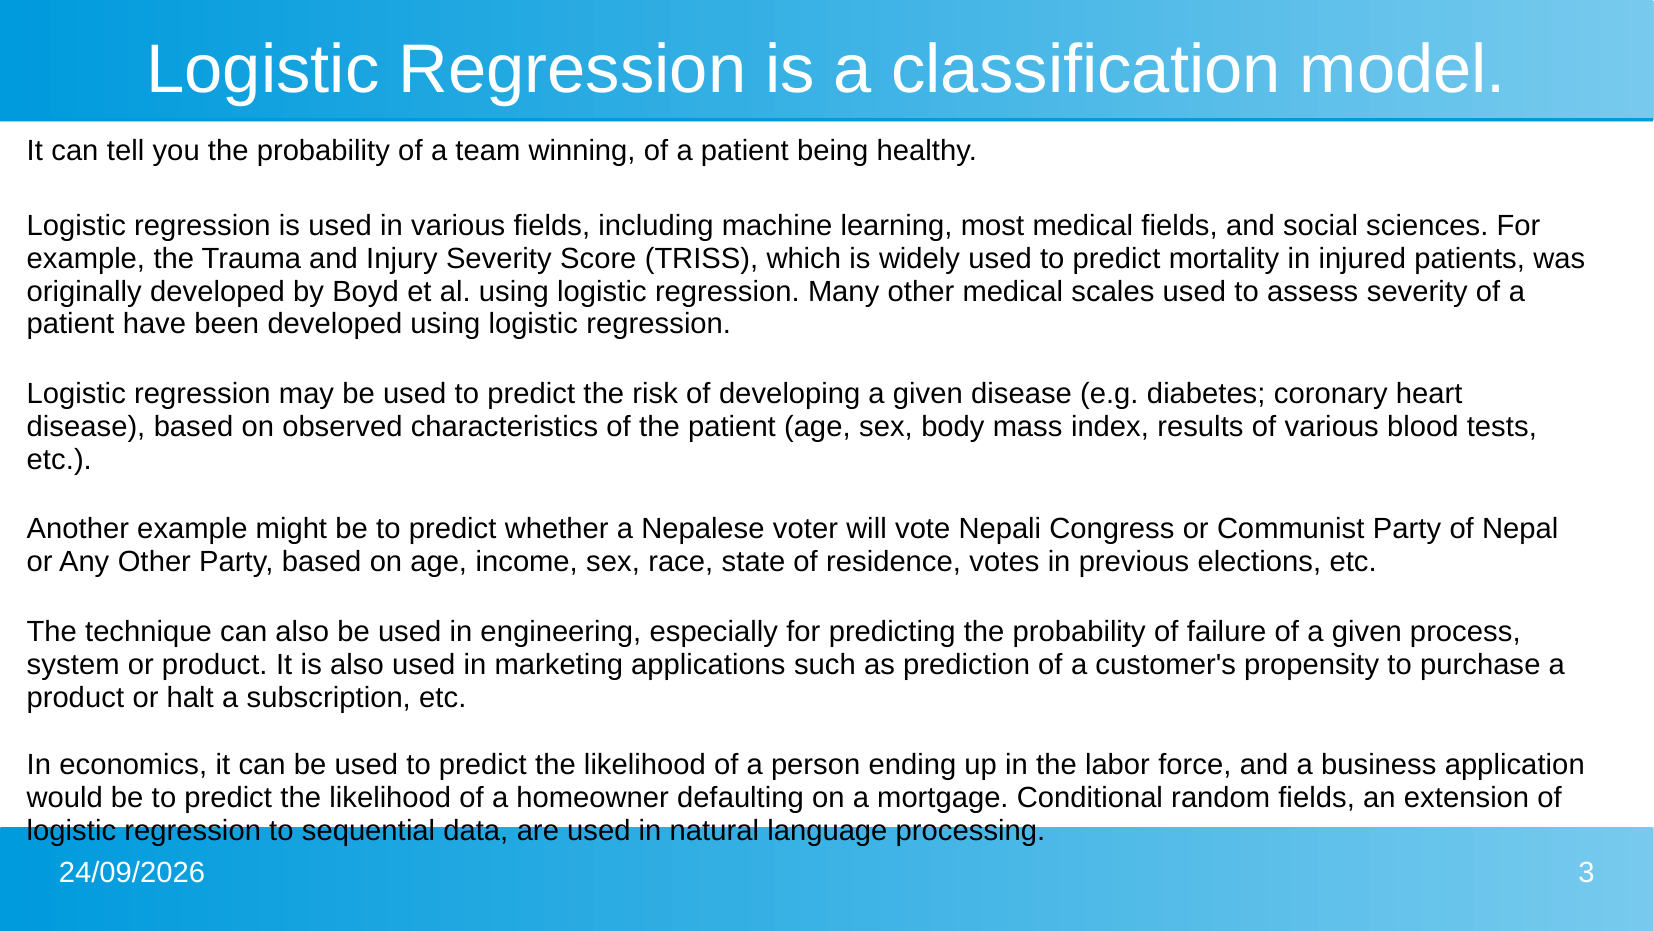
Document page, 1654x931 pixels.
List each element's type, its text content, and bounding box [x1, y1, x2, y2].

text_box It can tell you the probability of a team winning, of a patient being healthy. Logistic regression is used in various fields, including machine learning, most medical fields, and social sciences. For example, the Trauma and Injury Severity Score (TRISS), which is widely used to predict mortality in injured patients, was originally developed by Boyd et al. using logistic regression. Many other medical scales used to assess severity of a patient have been developed using logistic regression. Logistic regression may be used to predict the risk of developing a given disease (e.g. diabetes; coronary heart disease), based on observed characteristics of the patient (age, sex, body mass index, results of various blood tests, etc.). Another example might be to predict whether a Nepalese voter will vote Nepali Congress or Communist Party of Nepal or Any Other Party, based on age, income, sex, race, state of residence, votes in previous elections, etc. The technique can also be used in engineering, especially for predicting the probability of failure of a given process, system or product. It is also used in marketing applications such as prediction of a customer's propensity to purchase a product or halt a subscription, etc. In economics, it can be used to predict the likelihood of a person ending up in the labor force, and a business application would be to predict the likelihood of a homeowner defaulting on a mortgage. Conditional random fields, an extension of logistic regression to sequential data, are used in natural language processing. [11, 126, 1607, 931]
title Logistic Regression is a classification model. [59, 29, 1595, 108]
